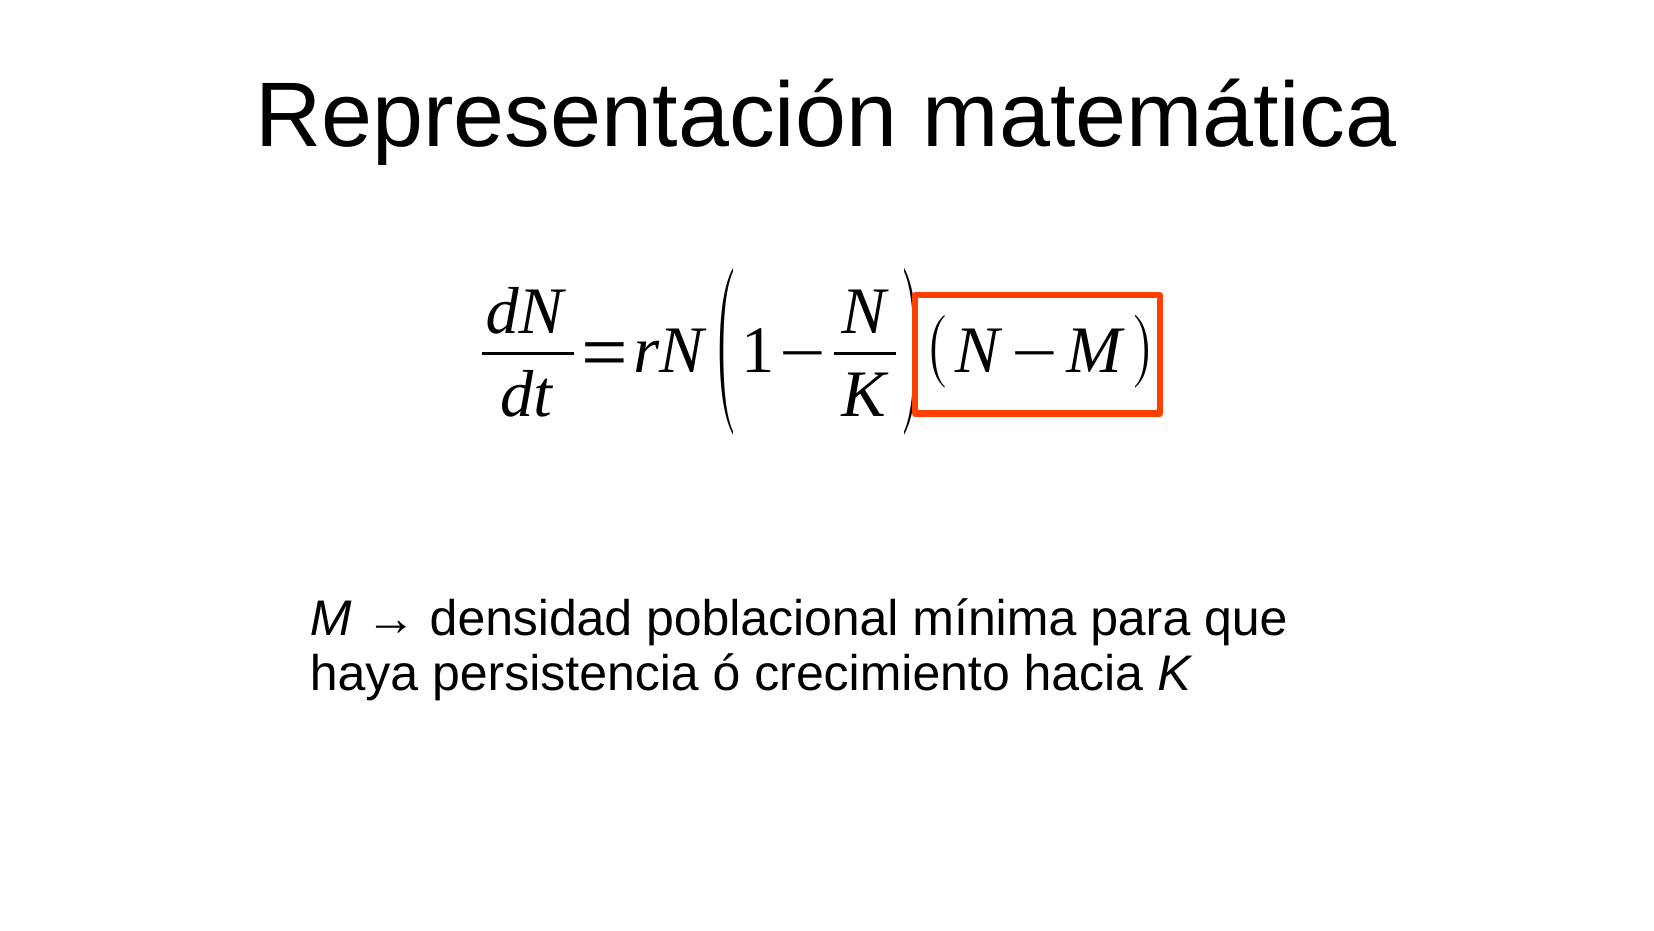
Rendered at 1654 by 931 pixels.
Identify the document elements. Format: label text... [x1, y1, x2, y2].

chart [918, 298, 1157, 410]
title Representación matemática [82, 37, 1571, 193]
text_box M → densidad poblacional mínima para que haya persistencia ó crecimiento hacia K [295, 582, 1418, 709]
chart [472, 265, 1160, 440]
